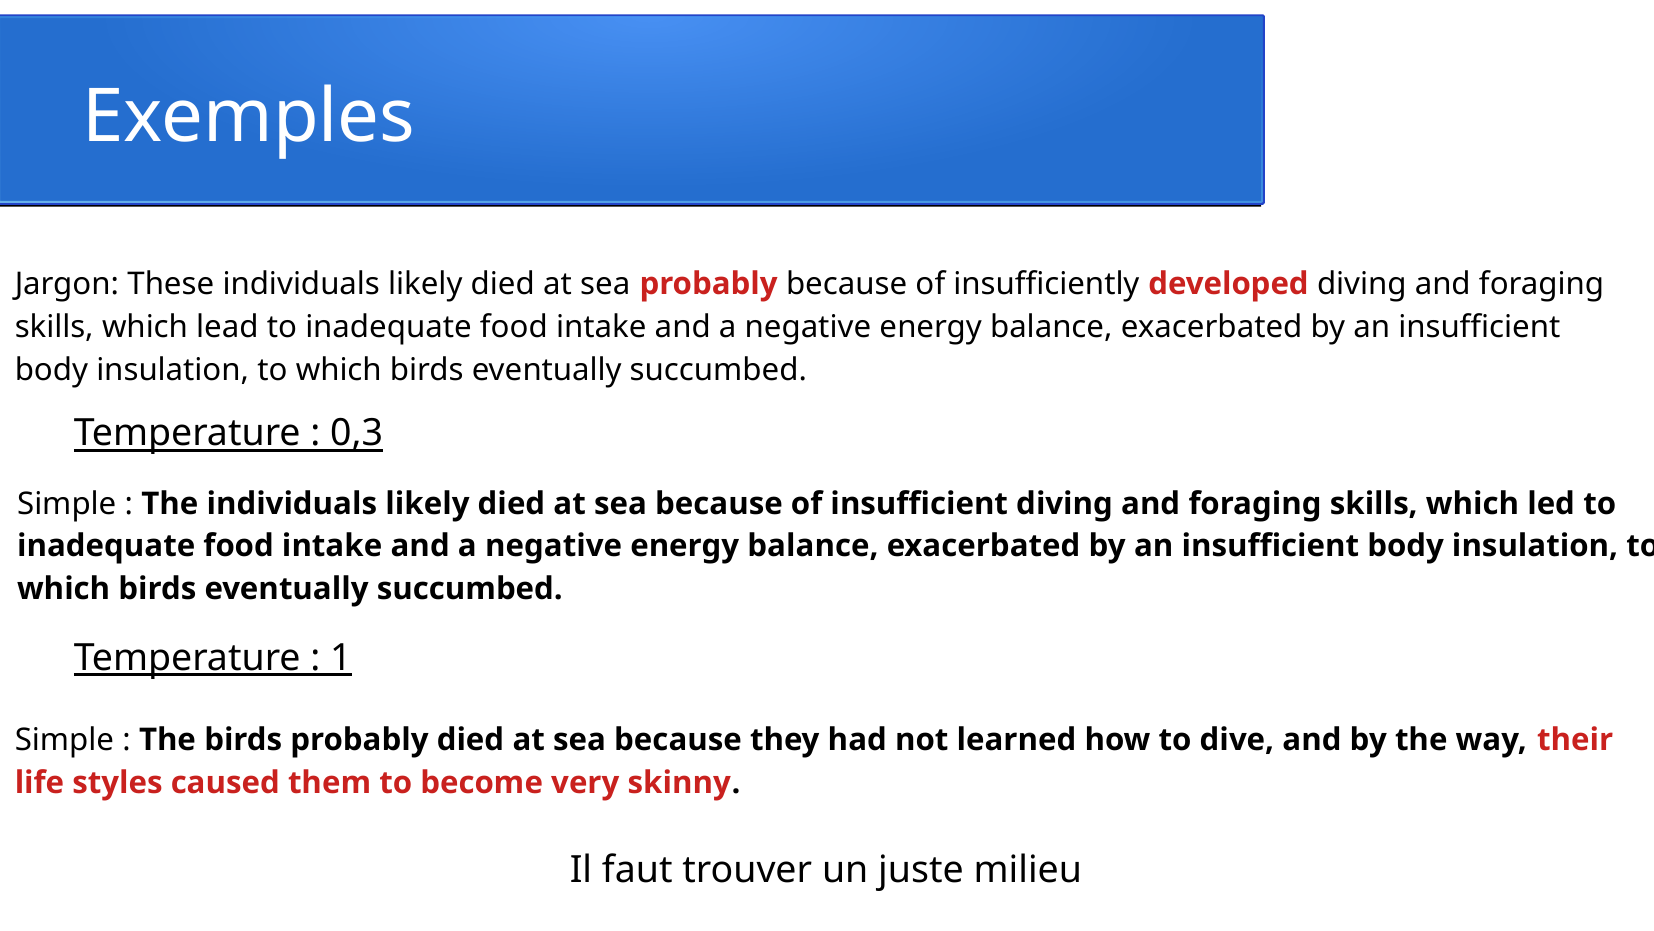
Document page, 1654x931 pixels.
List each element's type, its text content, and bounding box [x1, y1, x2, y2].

text_box Temperature : 0,3 [59, 429, 1394, 461]
text_box Jargon: These individuals likely died at sea probably because of insufficiently developed diving and foraging skills, which lead to inadequate food intake and a negative energy balance, exacerbated by an insufficient body insulation, to which birds eventually succumbed. [0, 254, 1642, 429]
text_box Temperature : 1 [59, 622, 414, 686]
text_box Simple : The individuals likely died at sea because of insufficient diving and foraging skills, which led to inadequate food intake and a negative energy balance, exacerbated by an insufficient body insulation, to which birds eventually succumbed. [2, 473, 1654, 615]
text_box Simple : The birds probably died at sea because they had not learned how to dive, and by the way, their life styles caused them to become very skinny. [0, 709, 1654, 851]
title Exemples [82, 35, 1235, 189]
text_box Il faut trouver un juste milieu [555, 851, 1654, 898]
